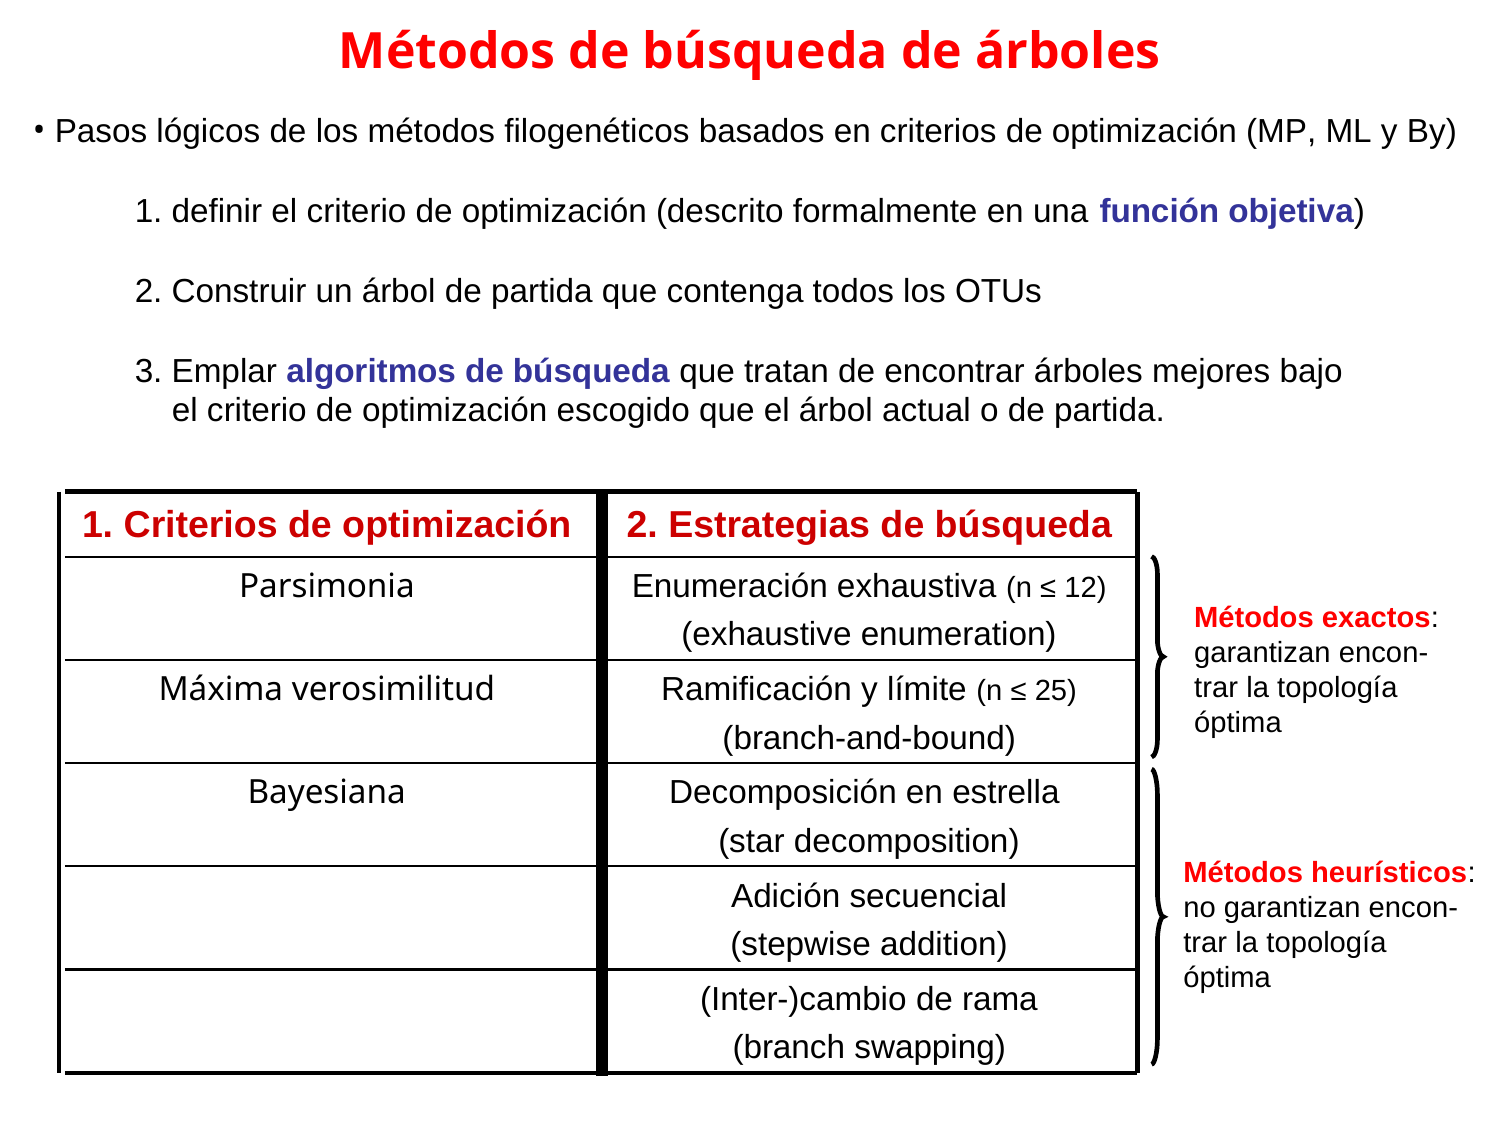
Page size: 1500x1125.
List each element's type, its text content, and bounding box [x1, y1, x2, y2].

text_box Pasos lógicos de los métodos filogenéticos basados en criterios de optimización (MP, ML y By) 1. definir el criterio de optimización (descrito formalmente en una función objetiva) 2. Construir un árbol de partida que contenga todos los OTUs 3. Emplar algoritmos de búsqueda que tratan de encontrar árboles mejores bajo el criterio de optimización escogido que el árbol actual o de partida. [18, 101, 1475, 437]
text_box Decomposición en estrella (star decomposition) [608, 764, 1135, 865]
text_box 2. Estrategias de búsqueda [608, 494, 1135, 556]
text_box (Inter-)cambio de rama (branch swapping) [608, 971, 1135, 1071]
text_box Métodos exactos: garantizan encon- trar la topología óptima [1179, 590, 1455, 746]
text_box Bayesiana [61, 763, 596, 867]
text_box Máxima verosimilitud [61, 660, 596, 763]
text_box Enumeración exhaustiva (n ≤ 12) (exhaustive enumeration) [608, 558, 1135, 659]
text_box Ramificación y límite (n ≤ 25) (branch-and-bound) [608, 661, 1135, 762]
text_box Parsimonia [61, 557, 596, 660]
text_box 1. Criterios de optimización [61, 491, 596, 557]
text_box Métodos heurísticos: no garantizan encon- trar la topología óptima [1168, 846, 1491, 1002]
text_box Métodos de búsqueda de árboles [323, 11, 1176, 87]
text_box Adición secuencial (stepwise addition) [608, 867, 1135, 968]
